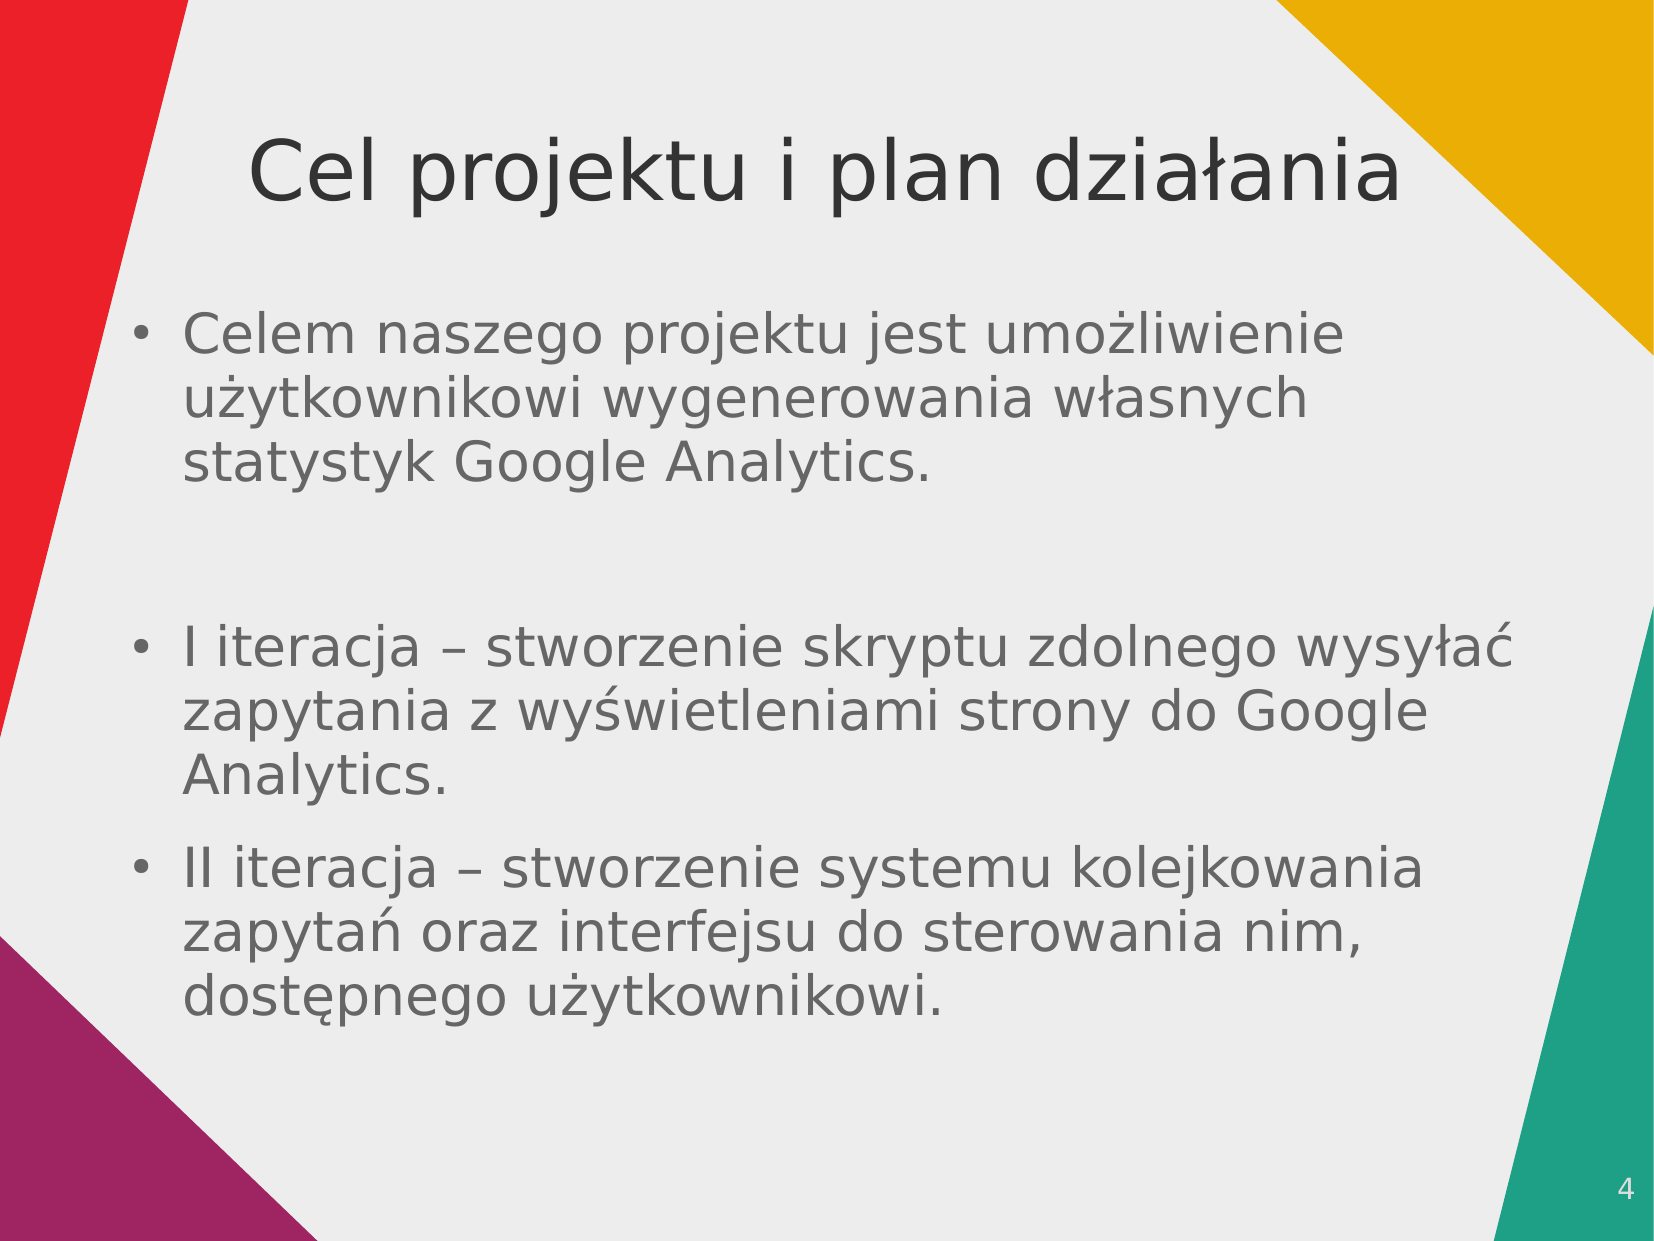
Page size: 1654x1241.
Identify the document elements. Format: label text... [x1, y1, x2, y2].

title Cel projektu i plan działania [114, 73, 1539, 271]
list Celem naszego projektu jest umożliwienie użytkownikowi wygenerowania własnych statystyk Google Analytics. I iteracja – stworzenie skryptu zdolnego wysyłać zapytania z wyświetleniami strony do Google Analytics. II iteracja – stworzenie systemu kolejkowania zapytań oraz interfejsu do sterowania nim, dostępnego użytkownikowi. [114, 302, 1539, 1033]
